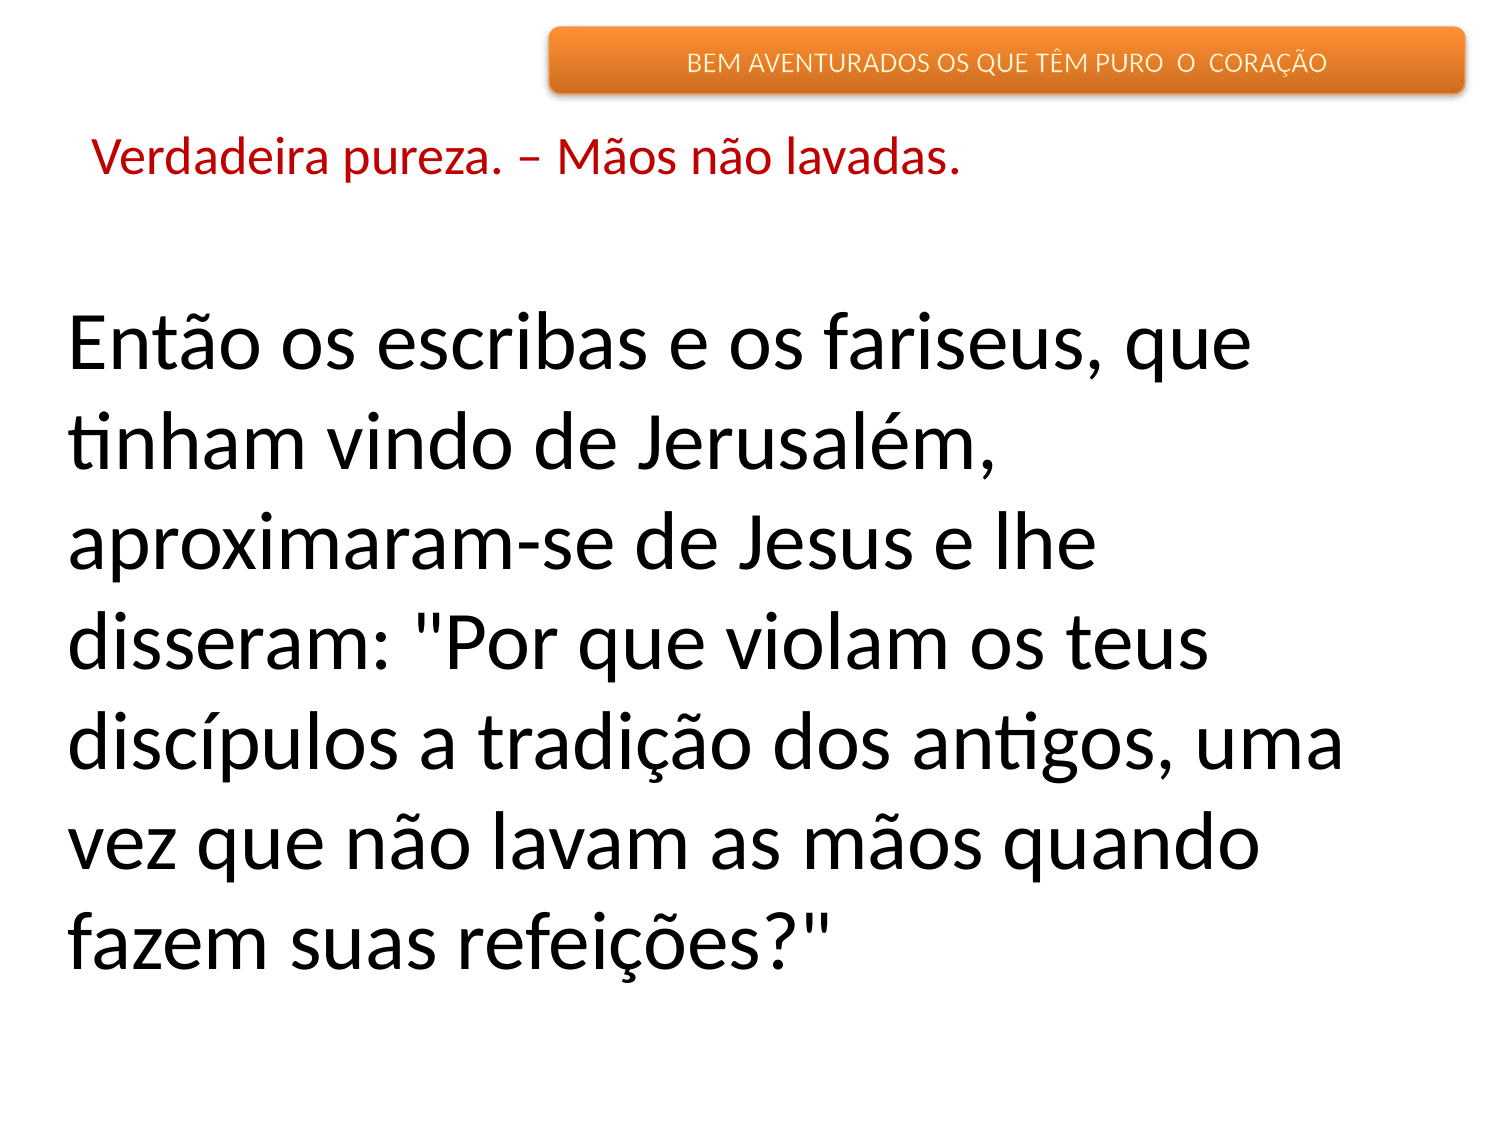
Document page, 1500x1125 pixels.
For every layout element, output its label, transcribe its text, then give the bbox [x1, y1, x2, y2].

text_box Verdadeira pureza. – Mãos não lavadas. [76, 113, 1500, 194]
text_box BEM AVENTURADOS OS QUE TÊM PURO O CORAÇÃO [549, 27, 1465, 94]
text_box Então os escribas e os fariseus, que tinham vindo de Jerusalém, aproximaram-se de Jesus e lhe disseram: "Por que violam os teus discípulos a tradição dos antigos, uma vez que não lavam as mãos quando fazem suas refeições?" [53, 278, 1447, 994]
